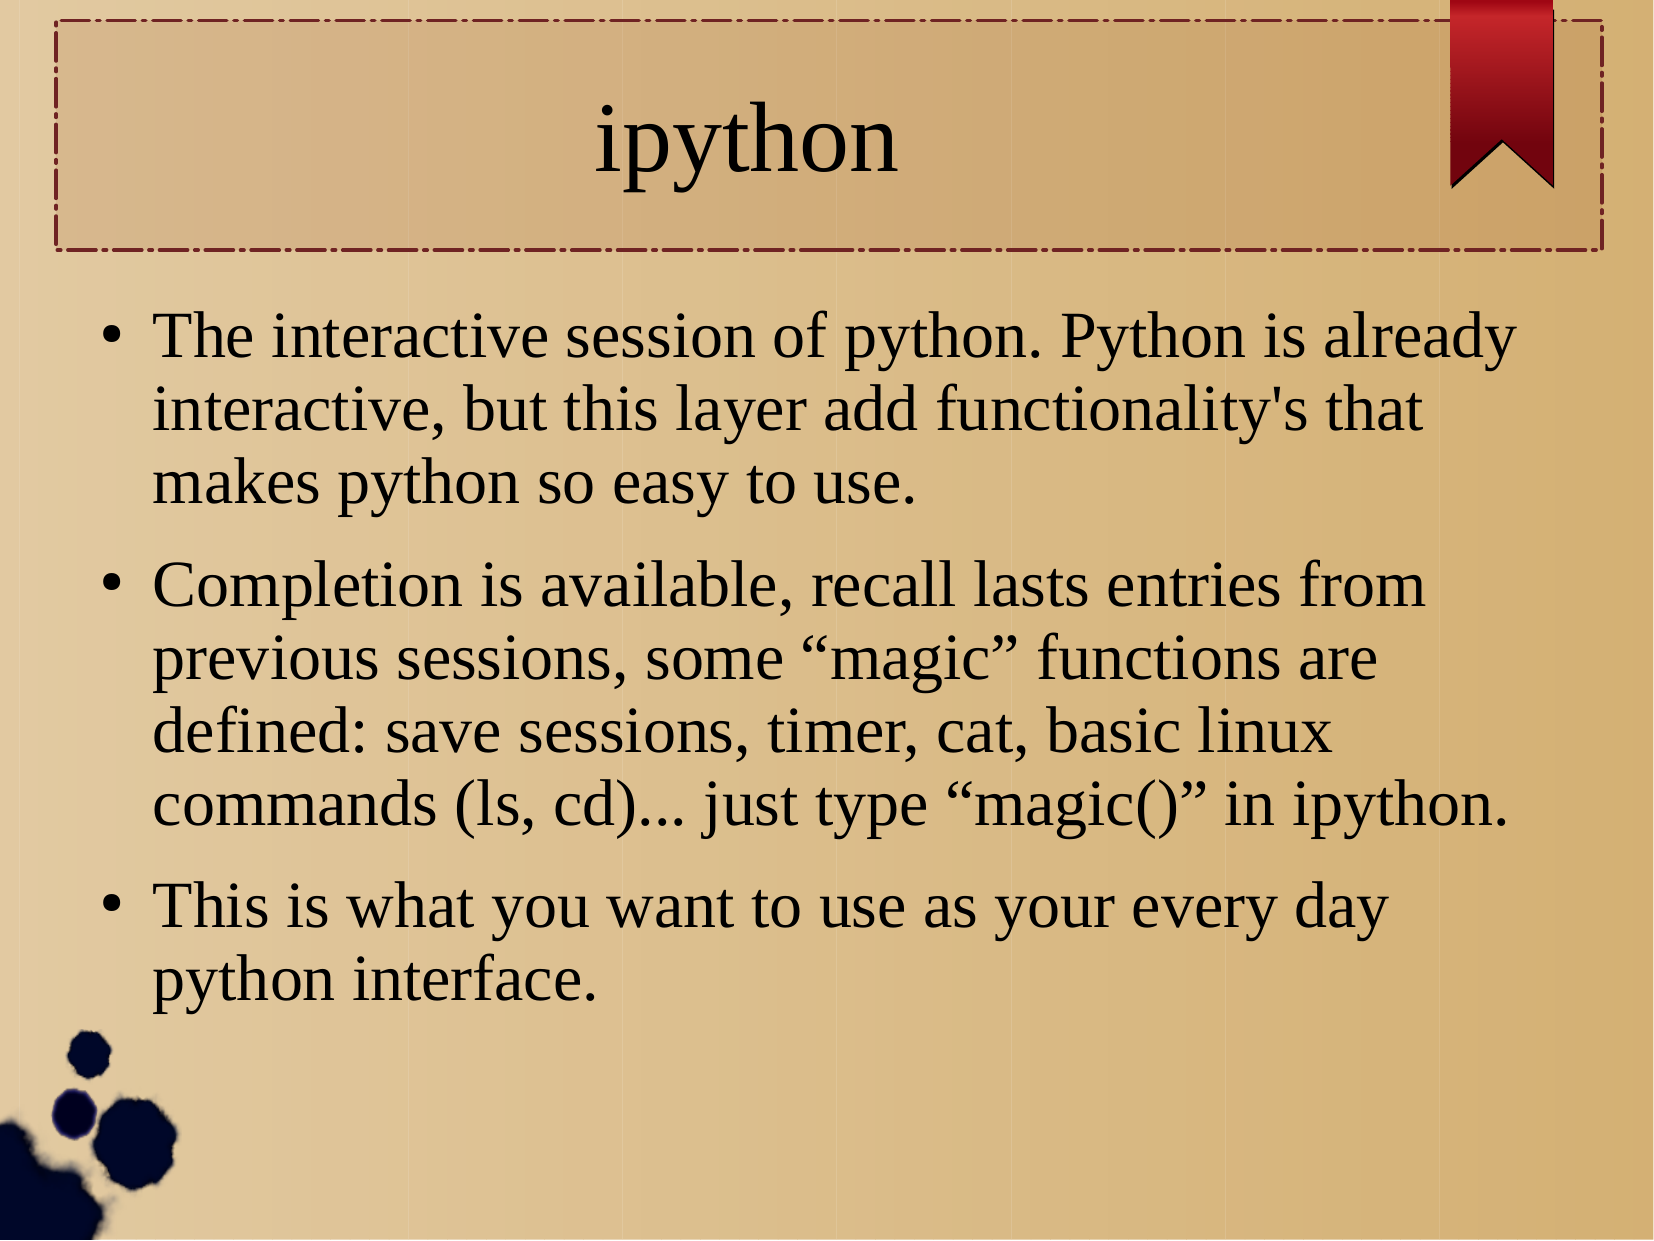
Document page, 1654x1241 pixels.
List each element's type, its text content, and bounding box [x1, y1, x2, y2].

title ipython [82, 47, 1412, 229]
list The interactive session of python. Python is already interactive, but this layer add functionality's that makes python so easy to use. Completion is available, recall lasts entries from previous sessions, some “magic” functions are defined: save sessions, timer, cat, basic linux commands (ls, cd)... just type “magic()” in ipython. This is what you want to use as your every day python interface. [82, 299, 1571, 1019]
